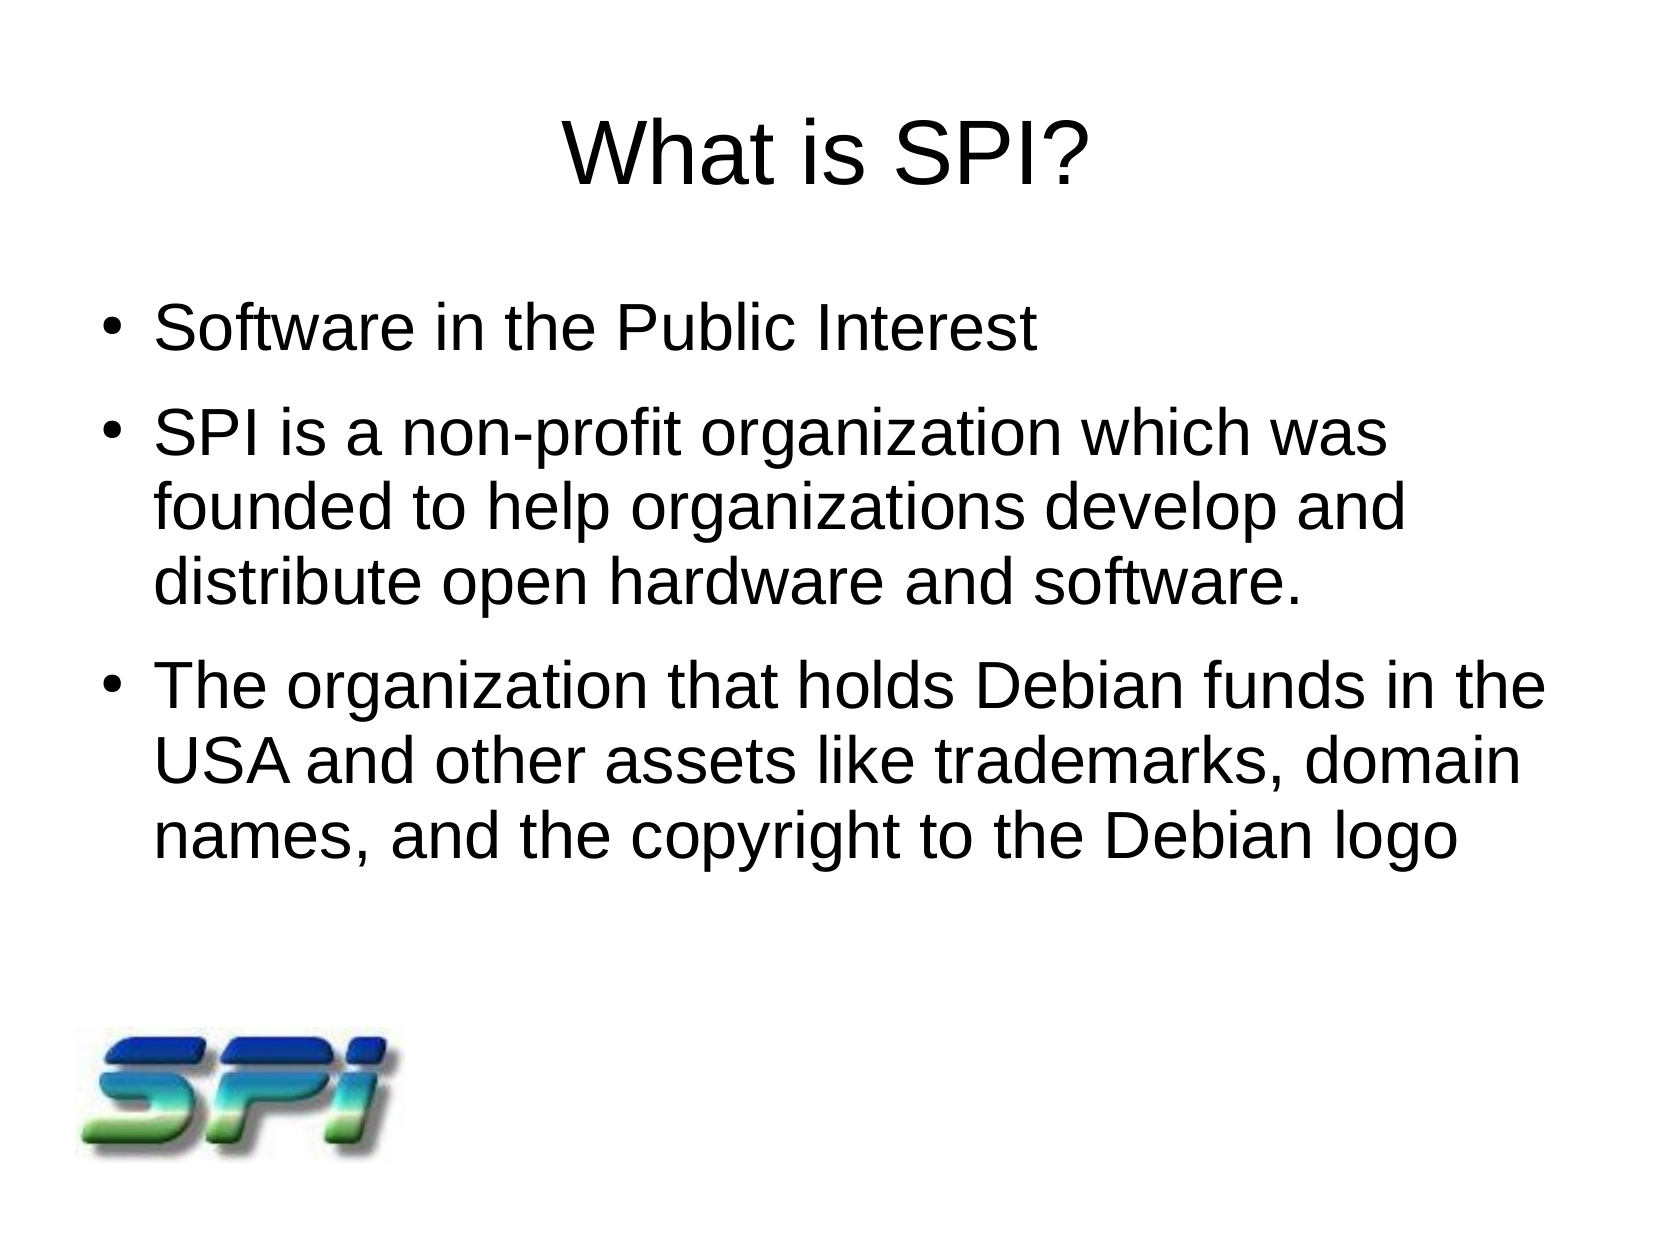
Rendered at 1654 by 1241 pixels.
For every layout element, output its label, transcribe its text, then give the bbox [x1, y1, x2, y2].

picture [75, 1027, 405, 1163]
title What is SPI? [82, 56, 1571, 250]
list Software in the Public Interest SPI is a non-profit organization which was founded to help organizations develop and distribute open hardware and software. The organization that holds Debian funds in the USA and other assets like trademarks, domain names, and the copyright to the Debian logo [82, 290, 1571, 1094]
